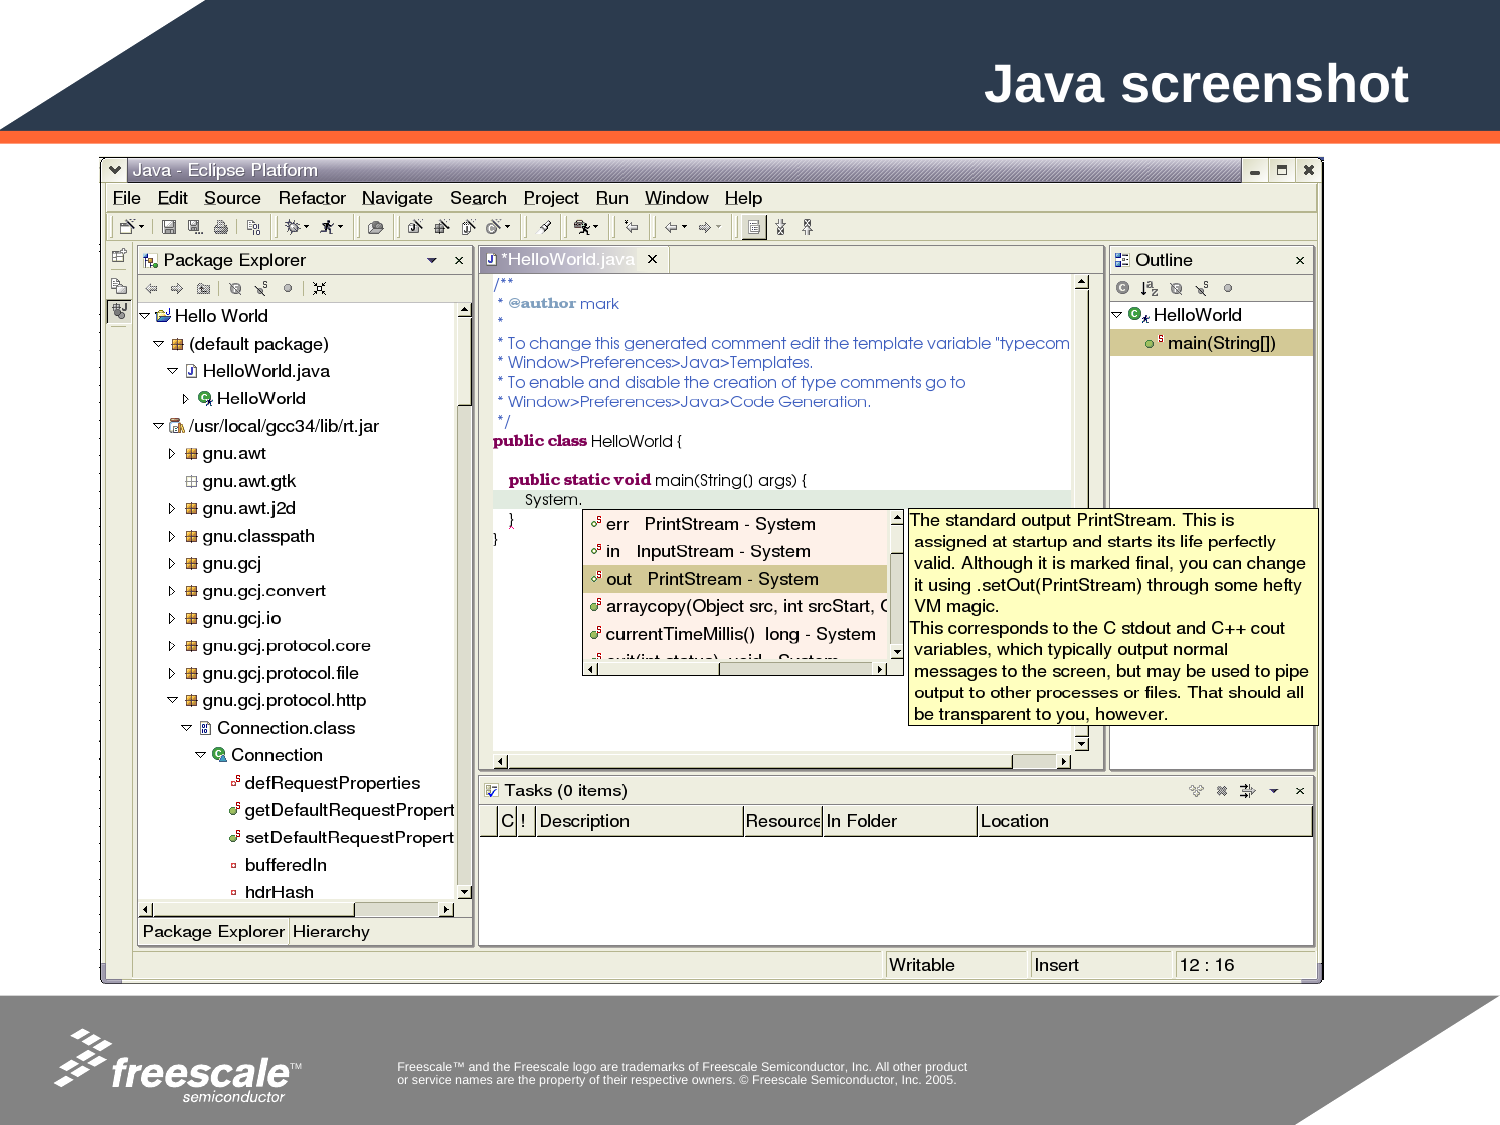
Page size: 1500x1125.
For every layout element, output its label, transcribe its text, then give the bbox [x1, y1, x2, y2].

title Java screenshot [75, 27, 1426, 146]
picture [99, 156, 1324, 984]
